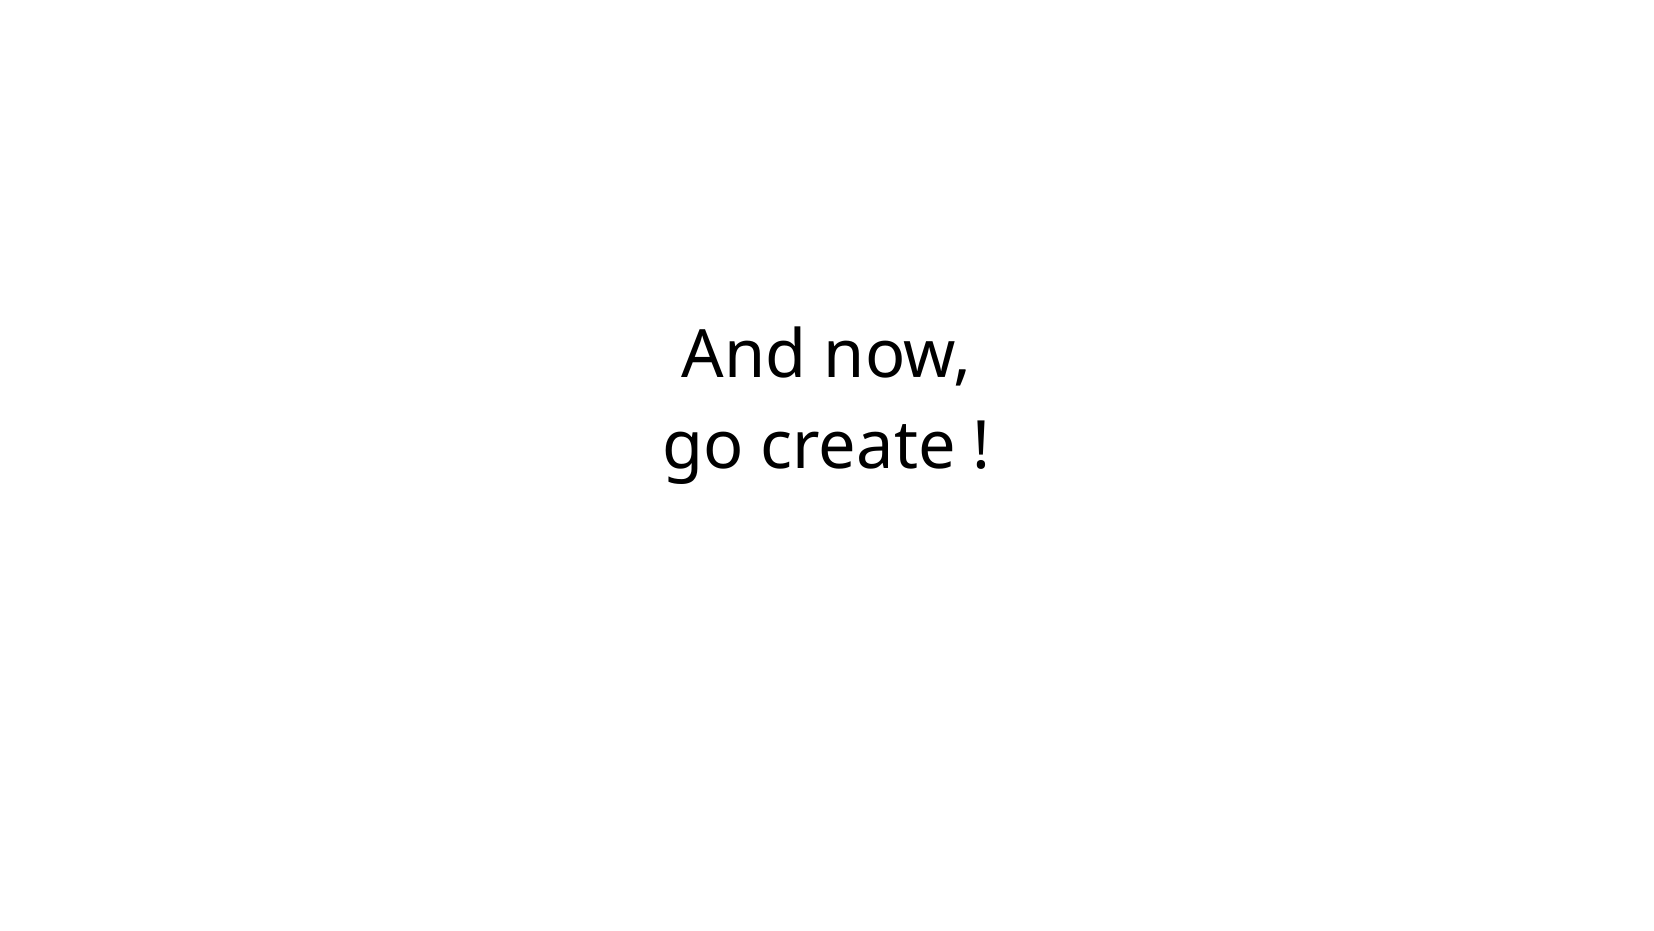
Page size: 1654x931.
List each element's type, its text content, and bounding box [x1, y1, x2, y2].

subtitle And now, go create ! [82, 37, 1571, 757]
